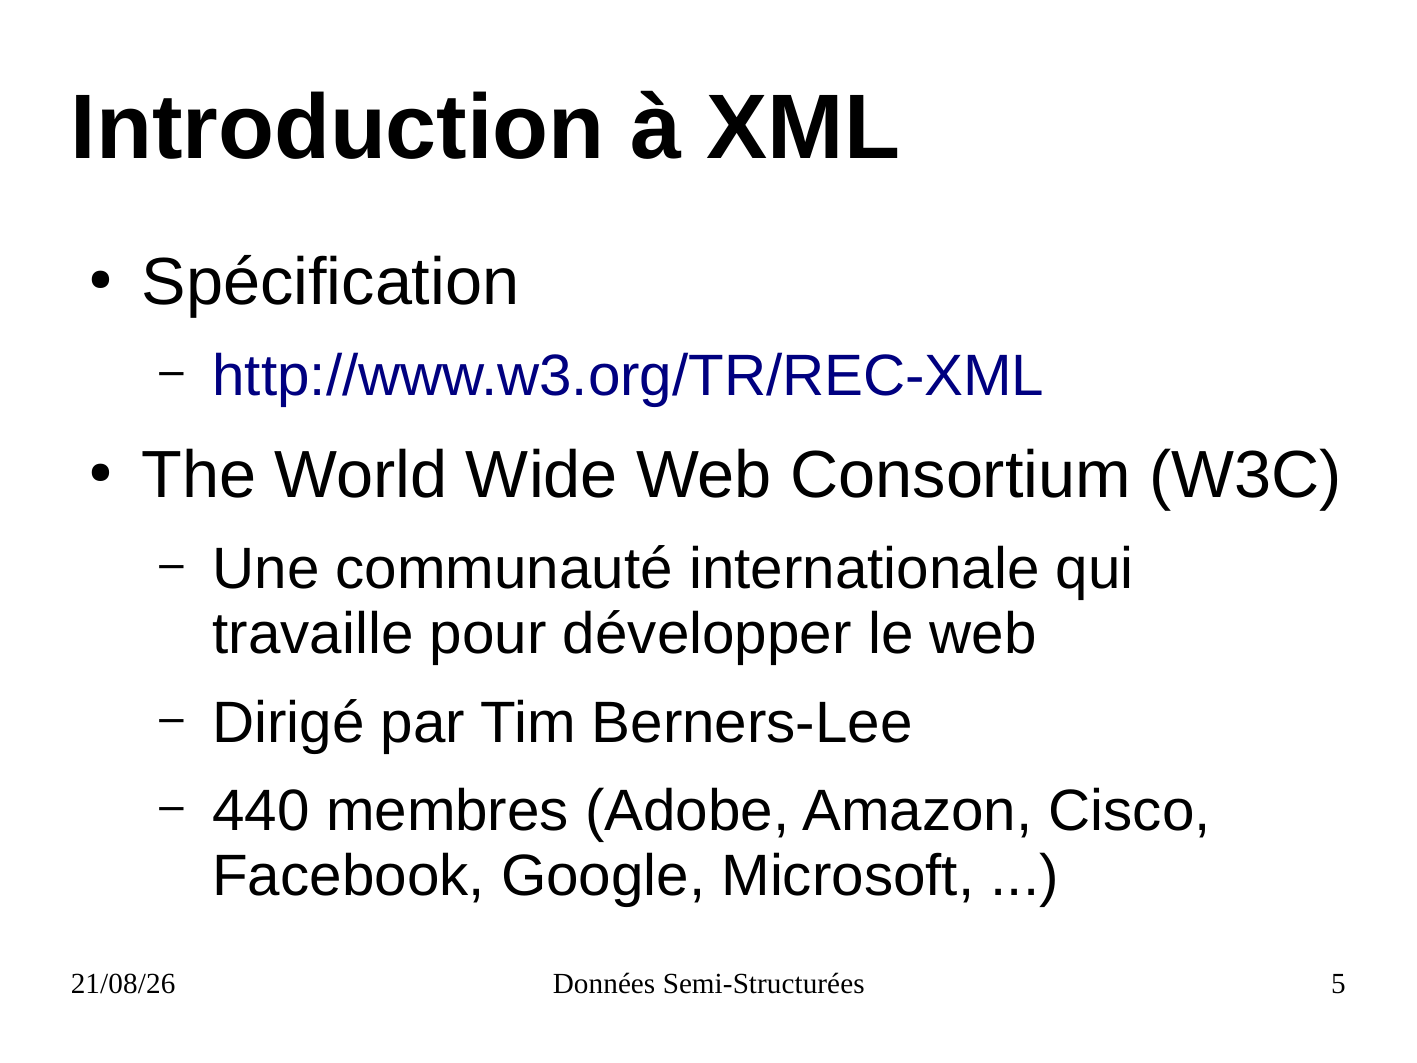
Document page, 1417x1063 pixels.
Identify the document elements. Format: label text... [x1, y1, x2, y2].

title Introduction à XML [70, 42, 1346, 212]
list Spécification http://www.w3.org/TR/REC-XML The World Wide Web Consortium (W3C) Une communauté internationale qui travaille pour développer le web Dirigé par Tim Berners-Lee 440 membres (Adobe, Amazon, Cisco, Facebook, Google, Microsoft, ...) [70, 244, 1346, 925]
